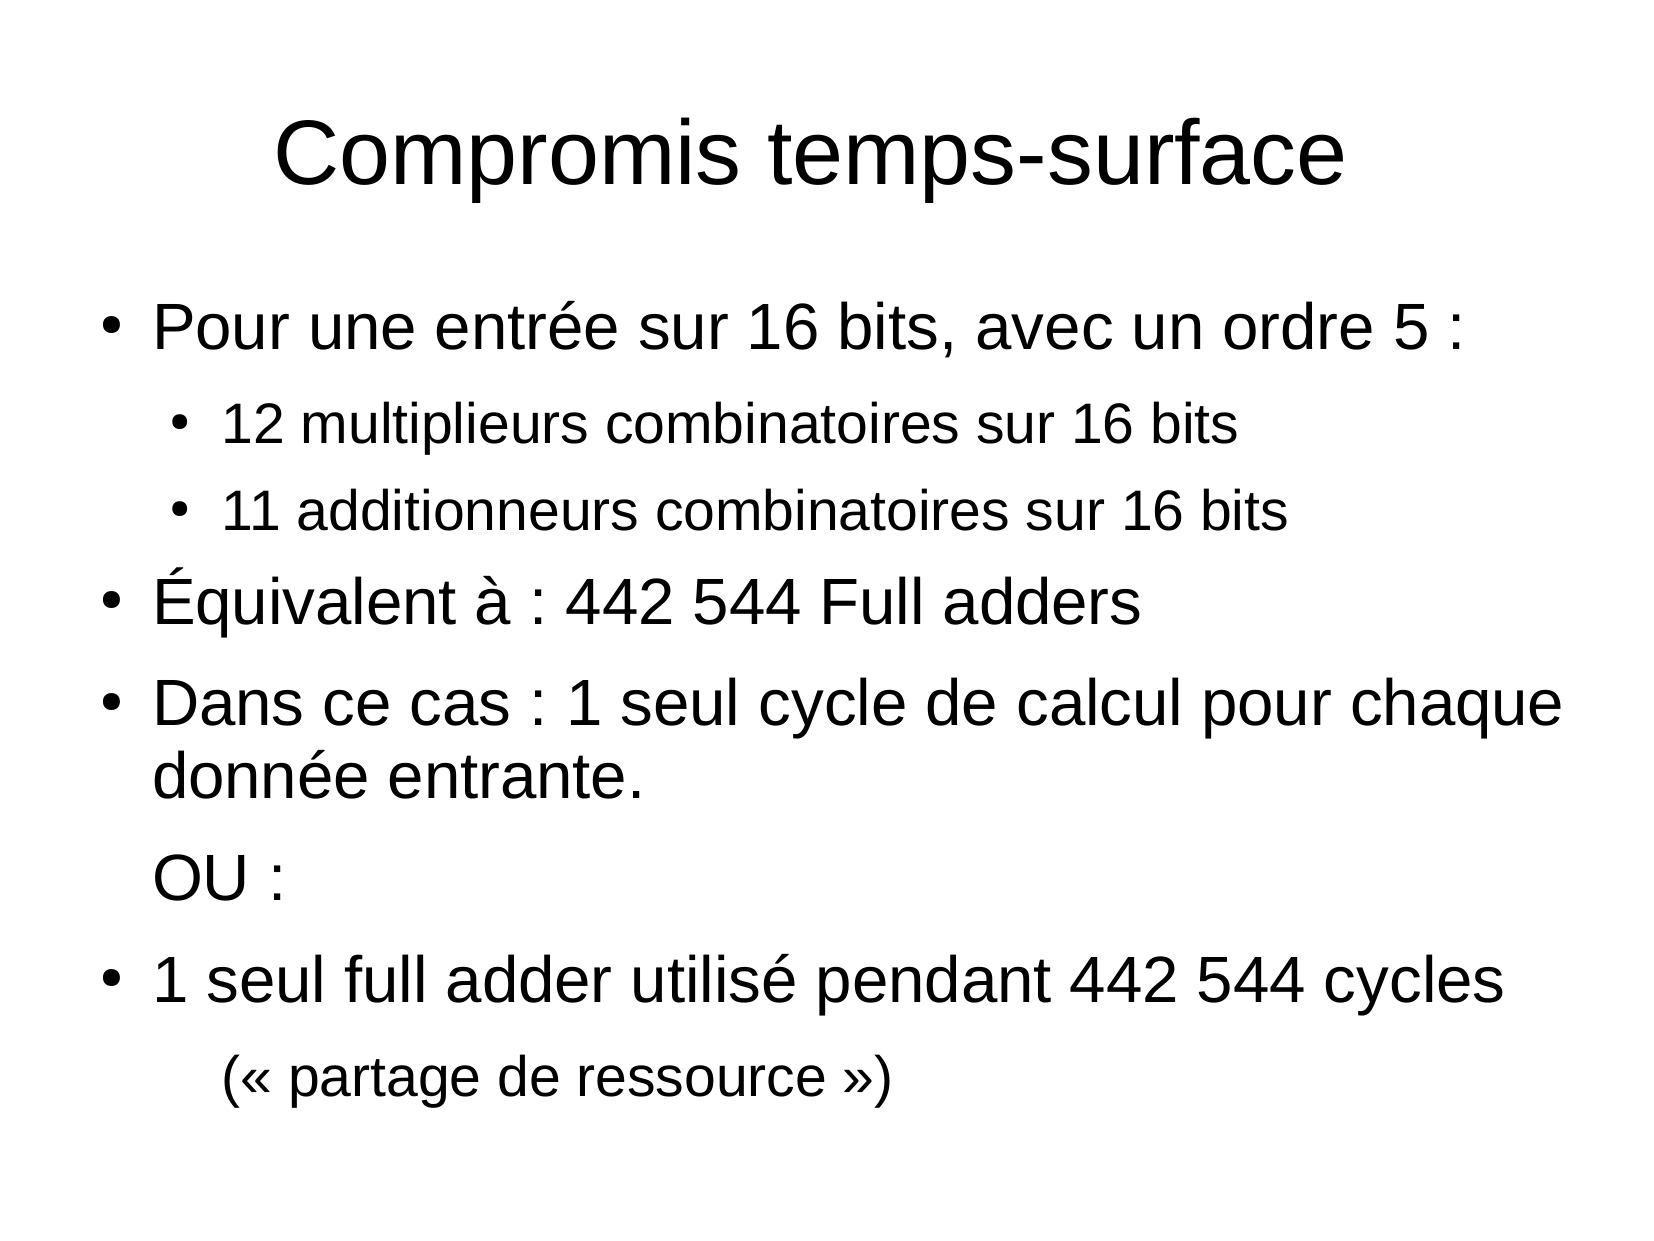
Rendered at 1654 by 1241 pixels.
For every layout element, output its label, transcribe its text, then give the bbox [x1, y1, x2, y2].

list Pour une entrée sur 16 bits, avec un ordre 5 : 12 multiplieurs combinatoires sur 16 bits 11 additionneurs combinatoires sur 16 bits Équivalent à : 442 544 Full adders Dans ce cas : 1 seul cycle de calcul pour chaque donnée entrante. OU : 1 seul full adder utilisé pendant 442 544 cycles (« partage de ressource ») [82, 290, 1571, 1109]
title Compromis temps-surface [82, 49, 1571, 257]
